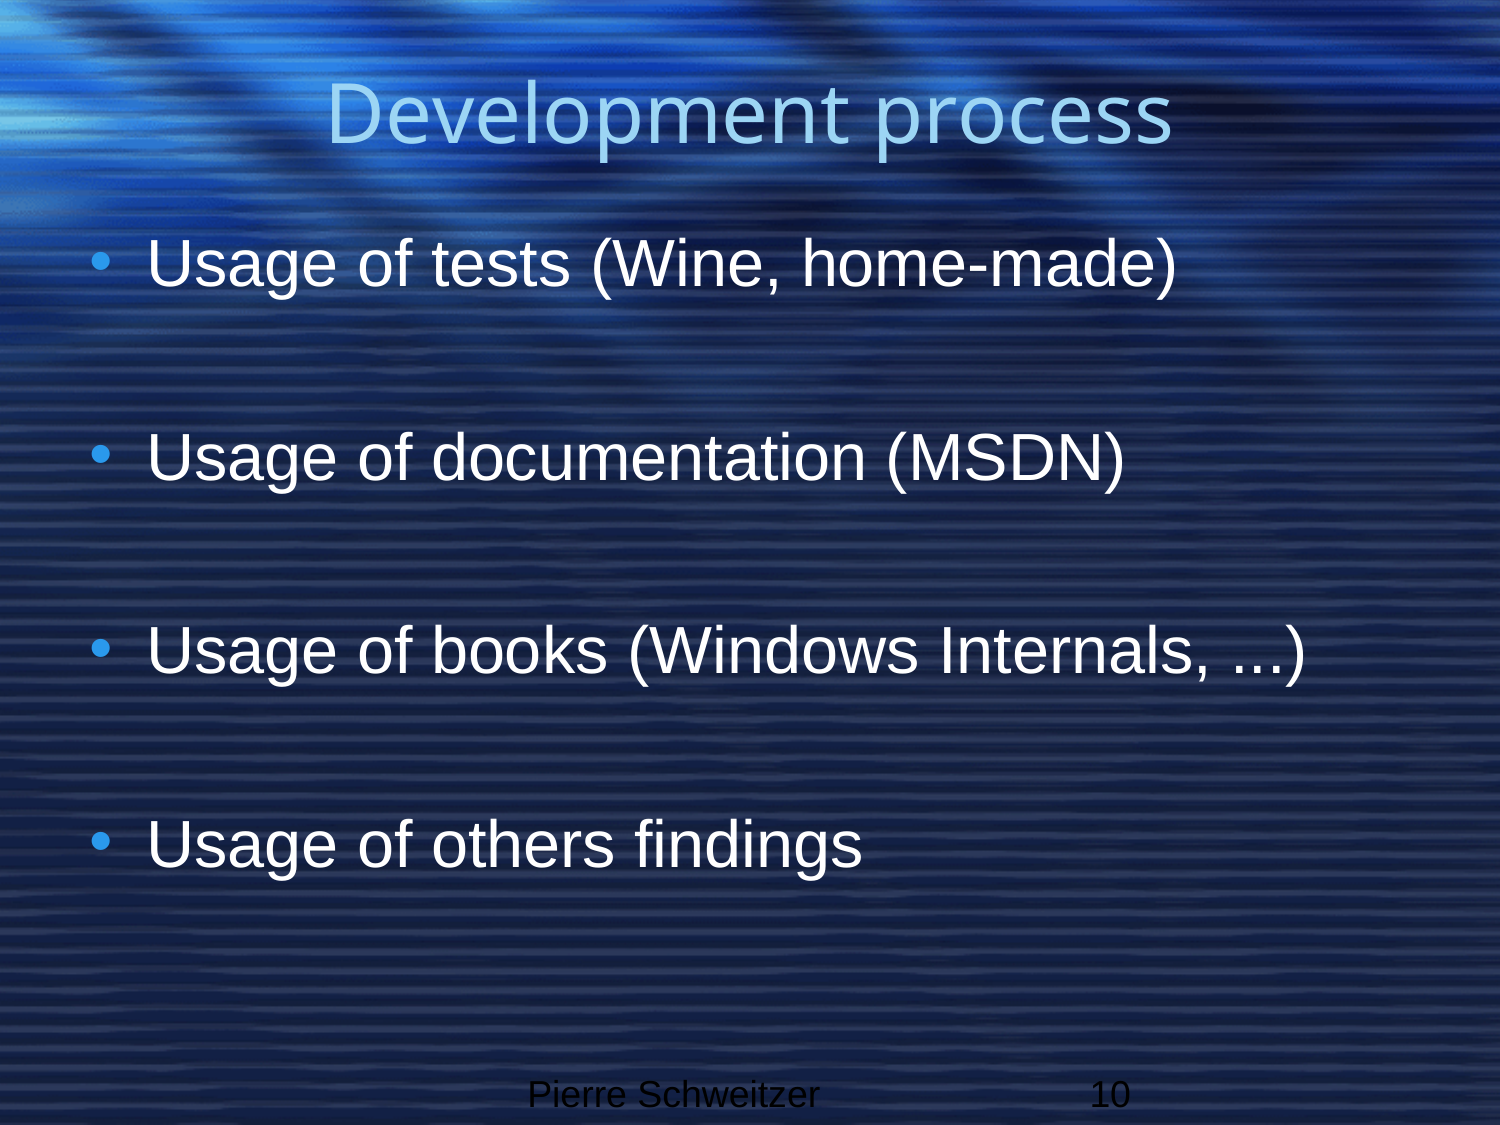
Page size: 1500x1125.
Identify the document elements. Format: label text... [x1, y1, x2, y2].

list Usage of tests (Wine, home-made) Usage of documentation (MSDN) Usage of books (Windows Internals, ...) Usage of others findings [75, 212, 1426, 1005]
picture [0, 0, 1500, 1125]
title Development process [75, 2, 1426, 212]
